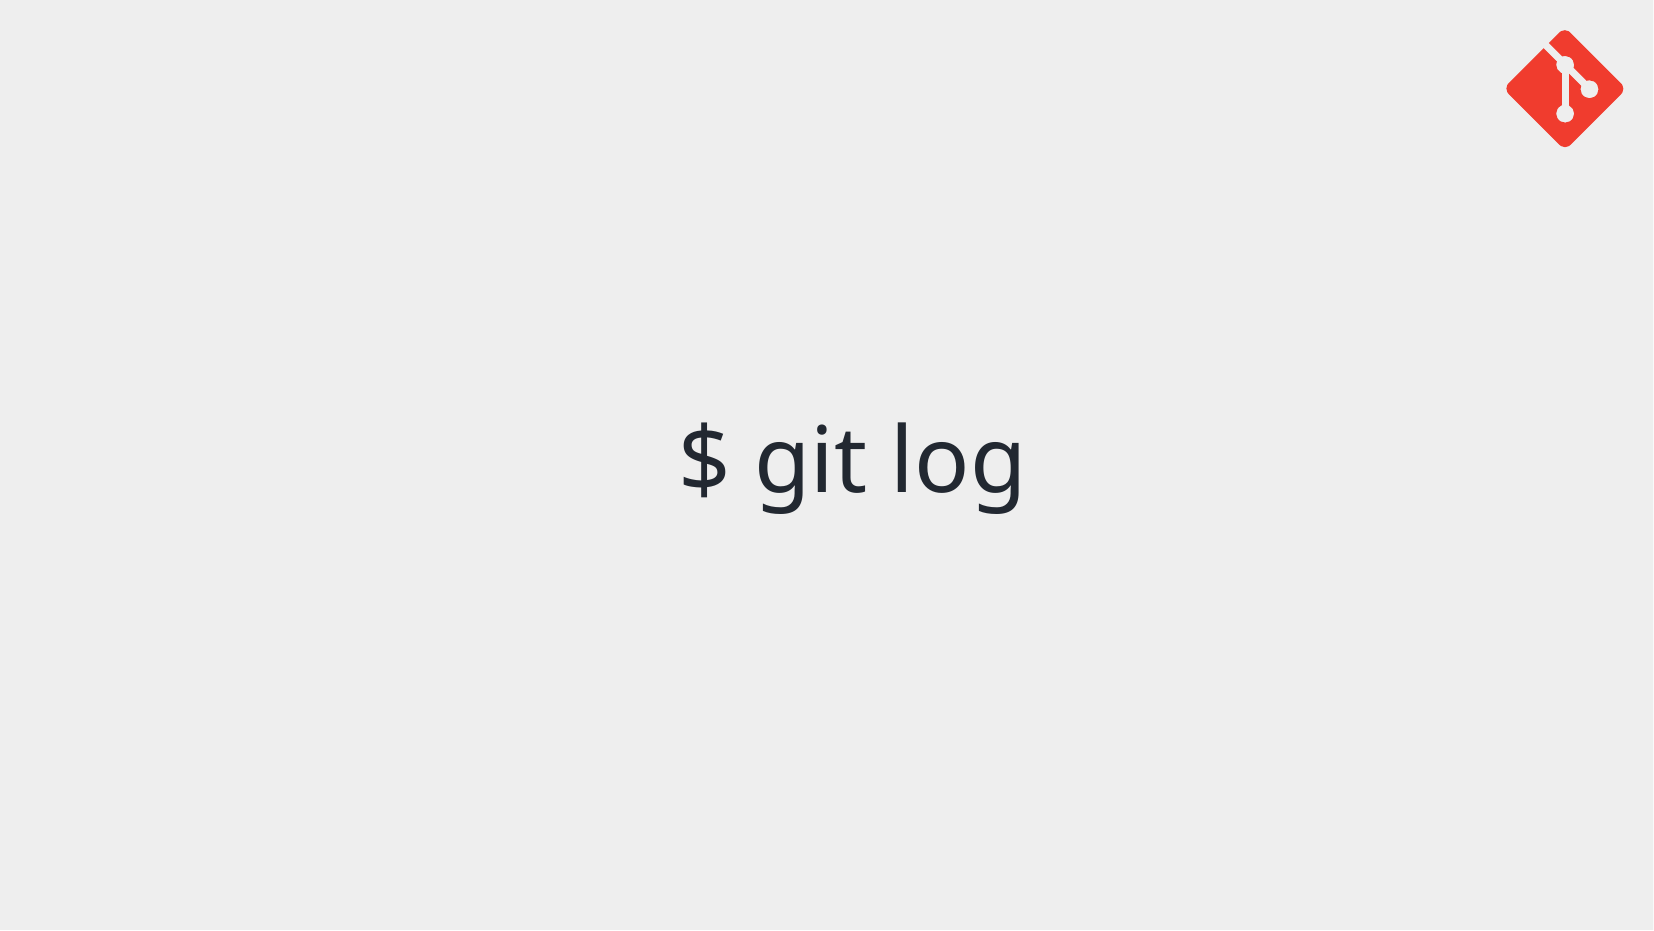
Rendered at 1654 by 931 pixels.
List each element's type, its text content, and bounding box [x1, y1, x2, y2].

picture [1505, 29, 1625, 148]
title $ git log [169, 116, 1536, 798]
